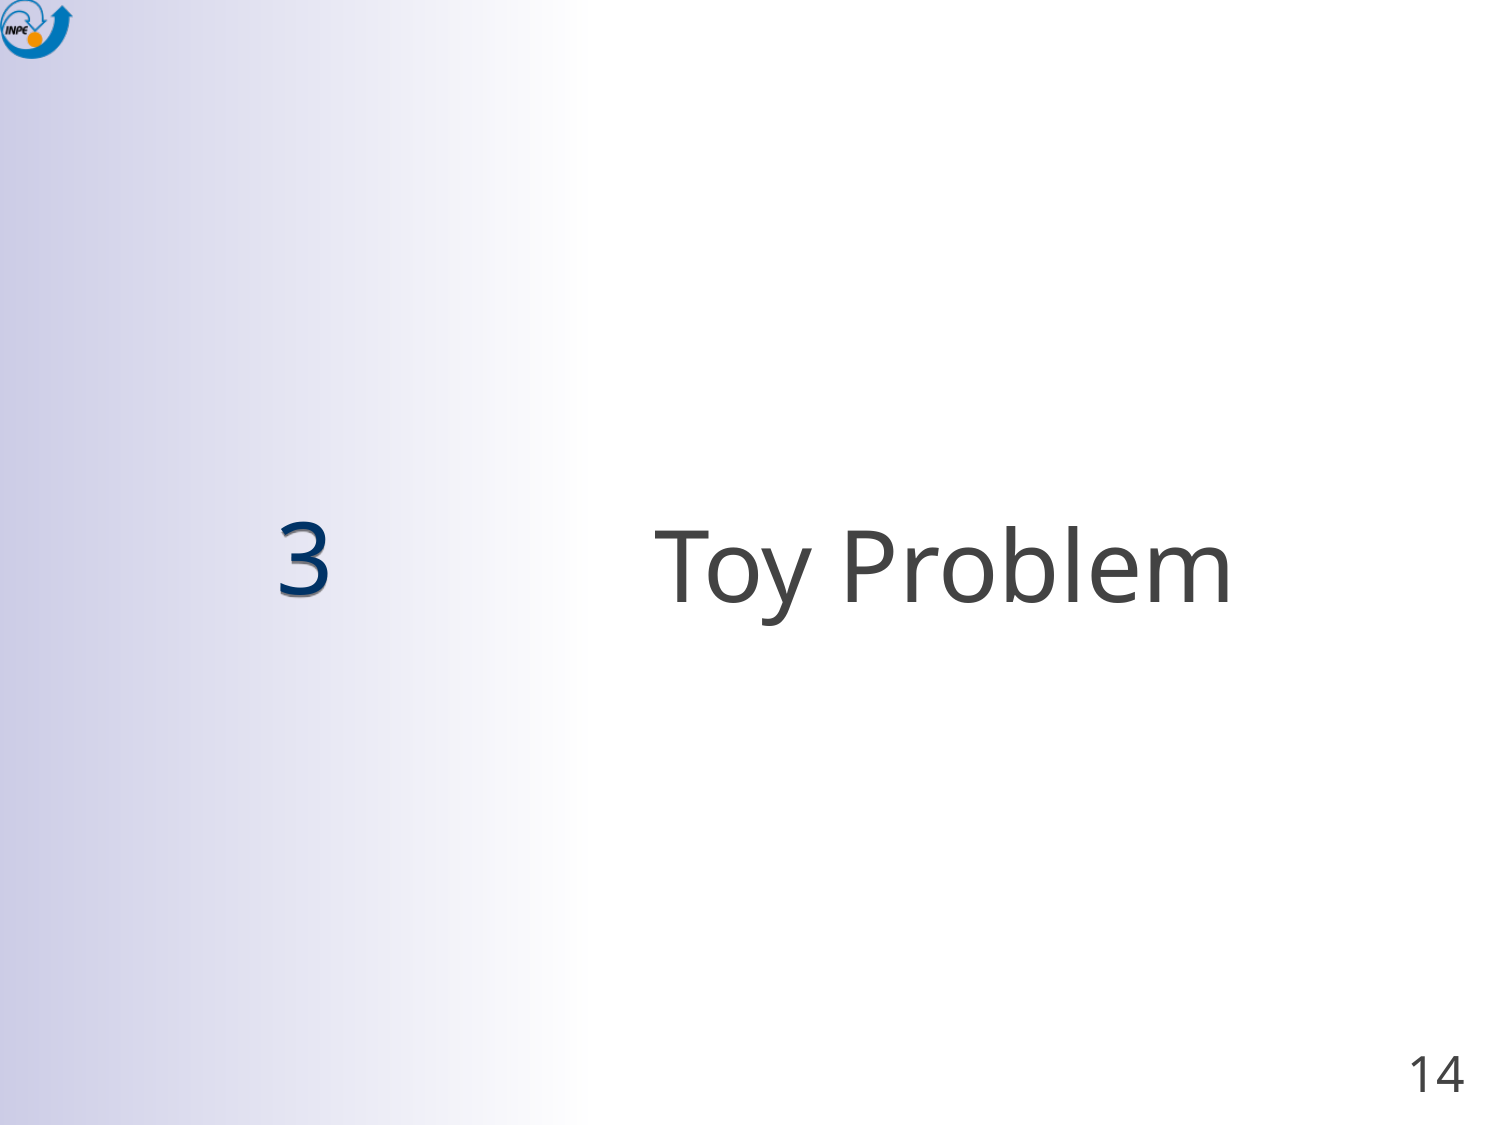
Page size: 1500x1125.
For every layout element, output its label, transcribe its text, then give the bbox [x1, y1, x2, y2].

slide_number 1 [1389, 1033, 1480, 1120]
title 3 [106, 59, 490, 1052]
list Toy Problem [639, 59, 1465, 1050]
picture [0, 0, 73, 59]
